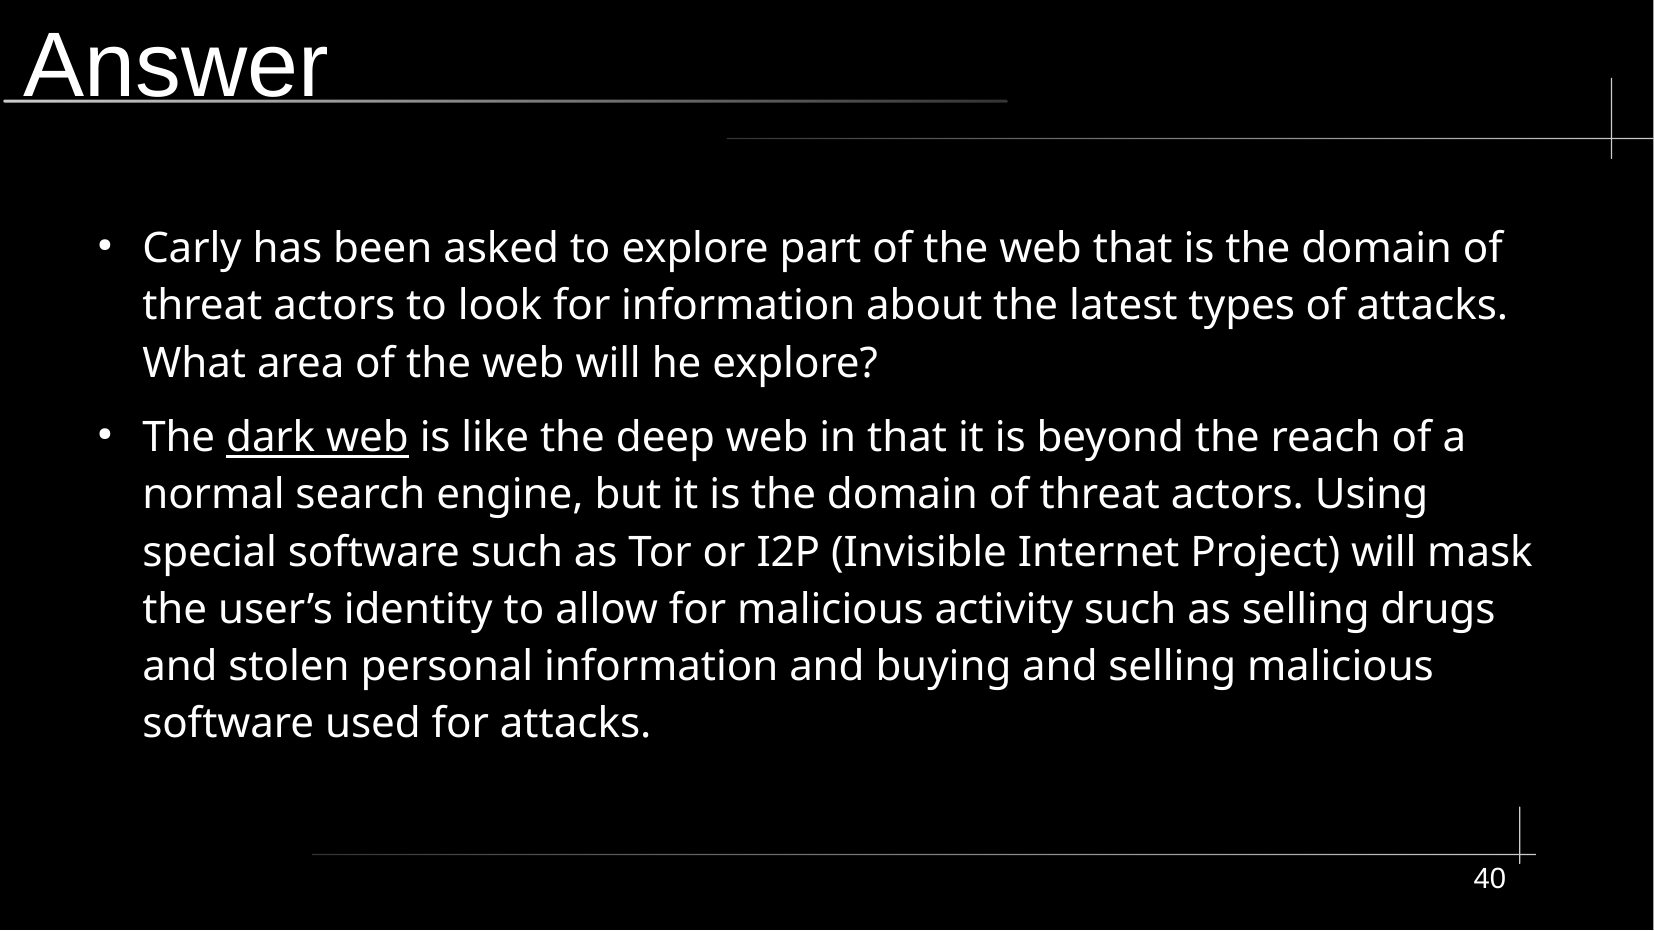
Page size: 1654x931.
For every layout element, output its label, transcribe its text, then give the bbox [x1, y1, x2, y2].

list Carly has been asked to explore part of the web that is the domain of threat actors to look for information about the latest types of attacks. What area of the web will he explore? The dark web is like the deep web in that it is beyond the reach of a normal search engine, but it is the domain of threat actors. Using special software such as Tor or I2P (Invisible Internet Project) will mask the user’s identity to allow for malicious activity such as selling drugs and stolen personal information and buying and selling malicious software used for attacks. [82, 217, 1571, 758]
title Answer [23, 11, 1589, 119]
